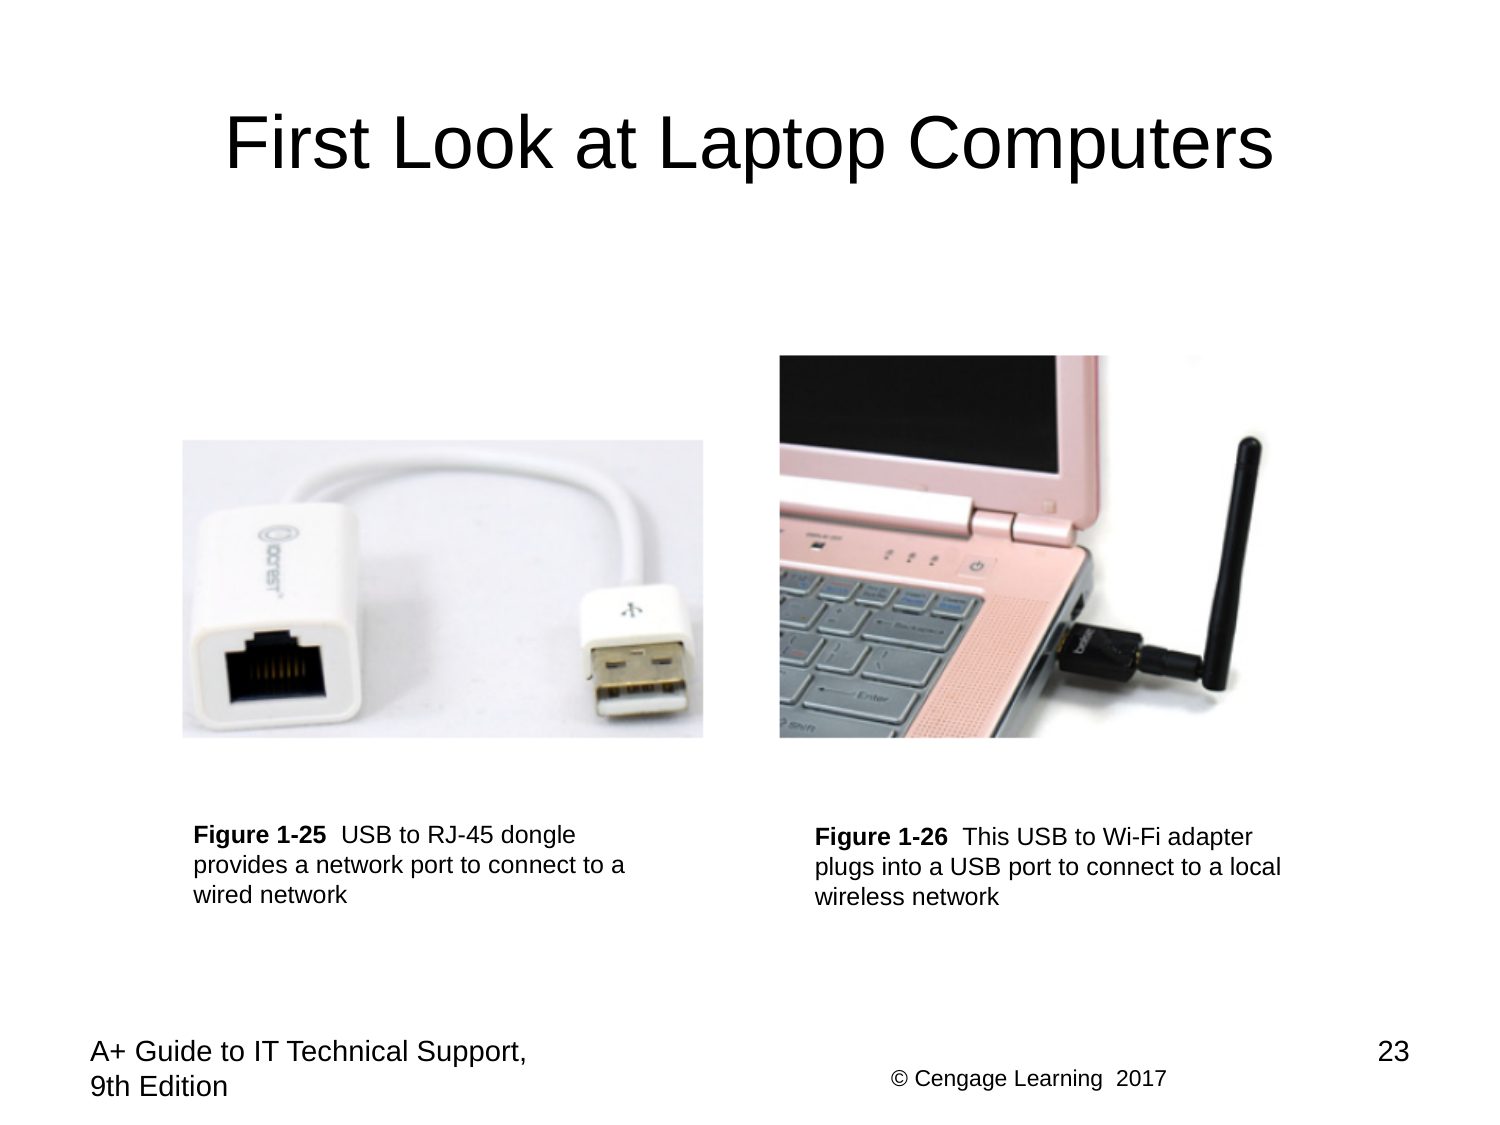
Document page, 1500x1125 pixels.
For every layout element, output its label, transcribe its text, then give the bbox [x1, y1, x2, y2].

slide_number <number> [1312, 1024, 1425, 1103]
picture [178, 340, 1271, 757]
text_box Figure 1-26 This USB to Wi-Fi adapter plugs into a USB port to connect to a local wireless network [799, 813, 1313, 918]
title First Look at Laptop Computers [75, 45, 1425, 233]
text_box Figure 1-25 USB to RJ-45 dongle provides a network port to connect to a wired network [178, 811, 691, 916]
footer A+ Guide to IT Technical Support, 9th Edition [75, 1024, 588, 1103]
